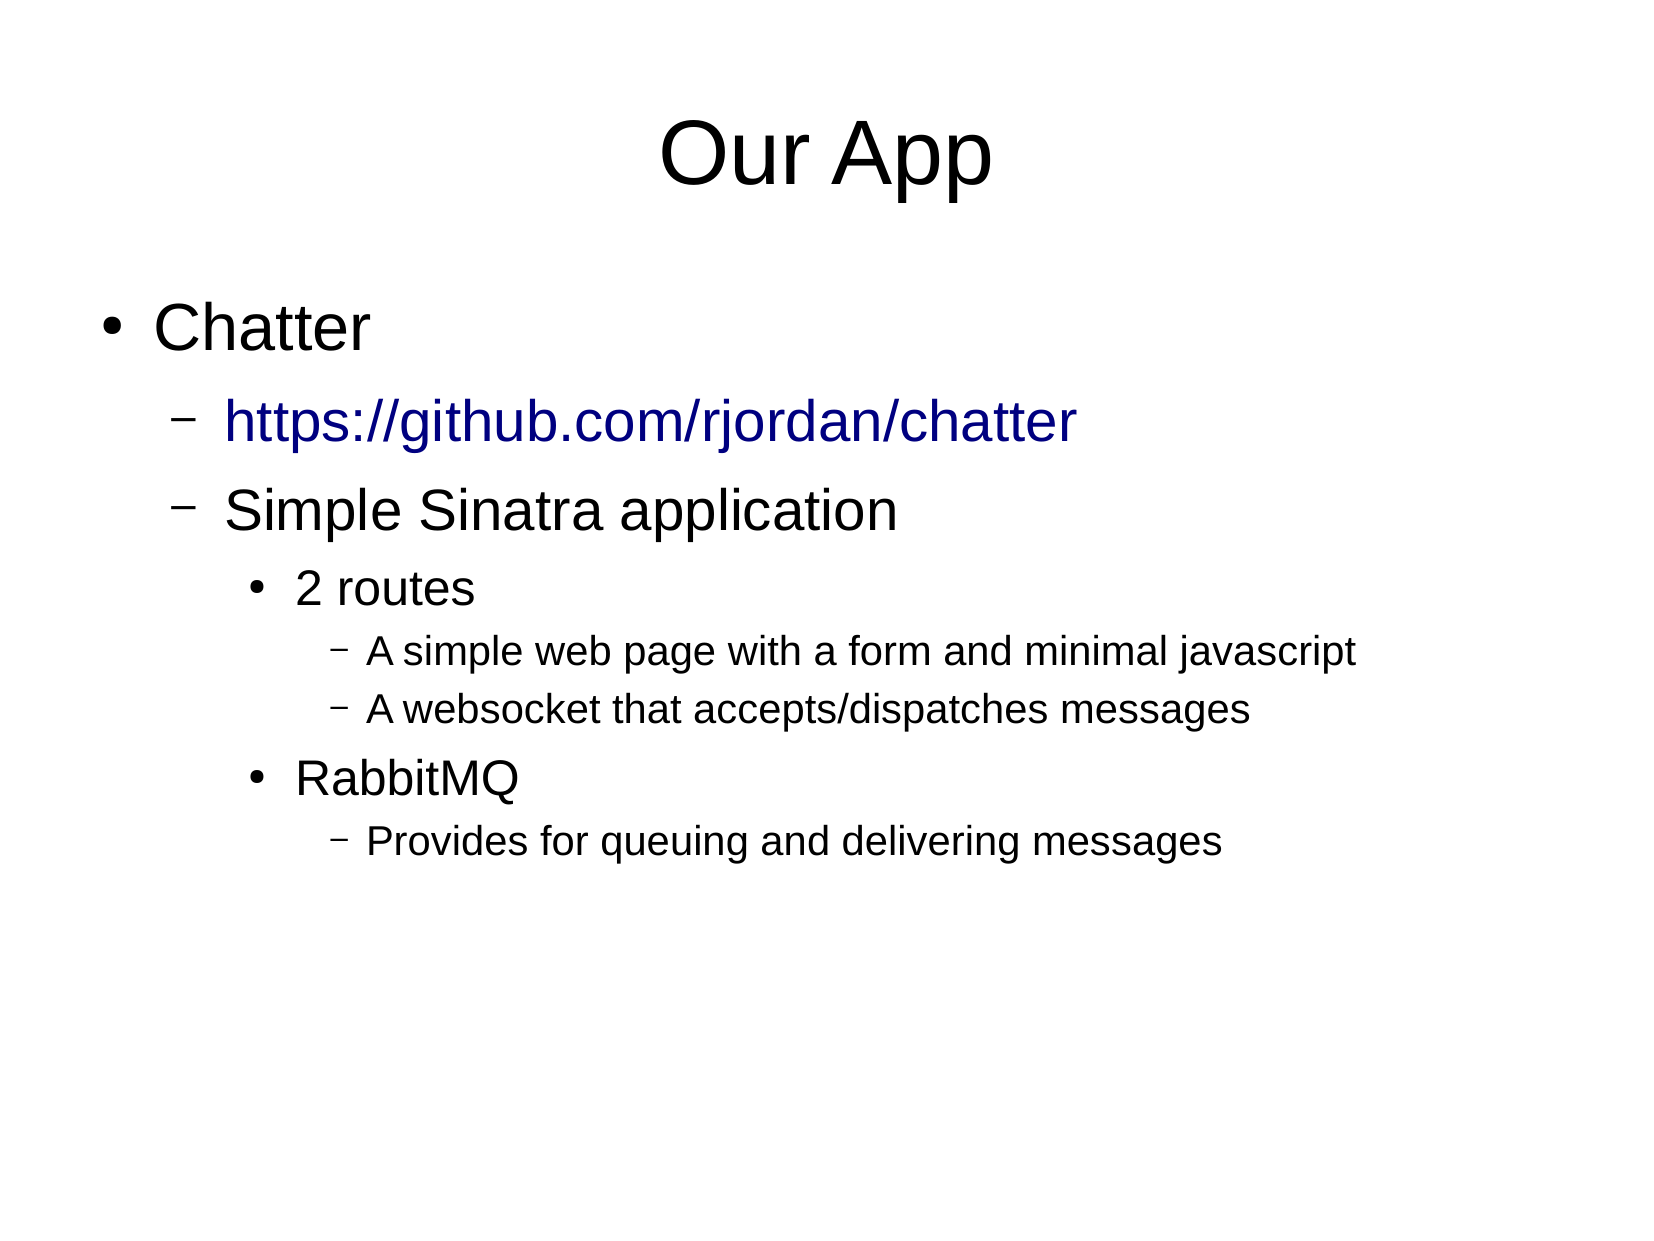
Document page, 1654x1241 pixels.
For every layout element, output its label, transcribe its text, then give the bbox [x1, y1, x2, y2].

list Chatter https://github.com/rjordan/chatter Simple Sinatra application 2 routes A simple web page with a form and minimal javascript A websocket that accepts/dispatches messages RabbitMQ Provides for queuing and delivering messages [82, 290, 1571, 1010]
title Our App [82, 49, 1571, 257]
